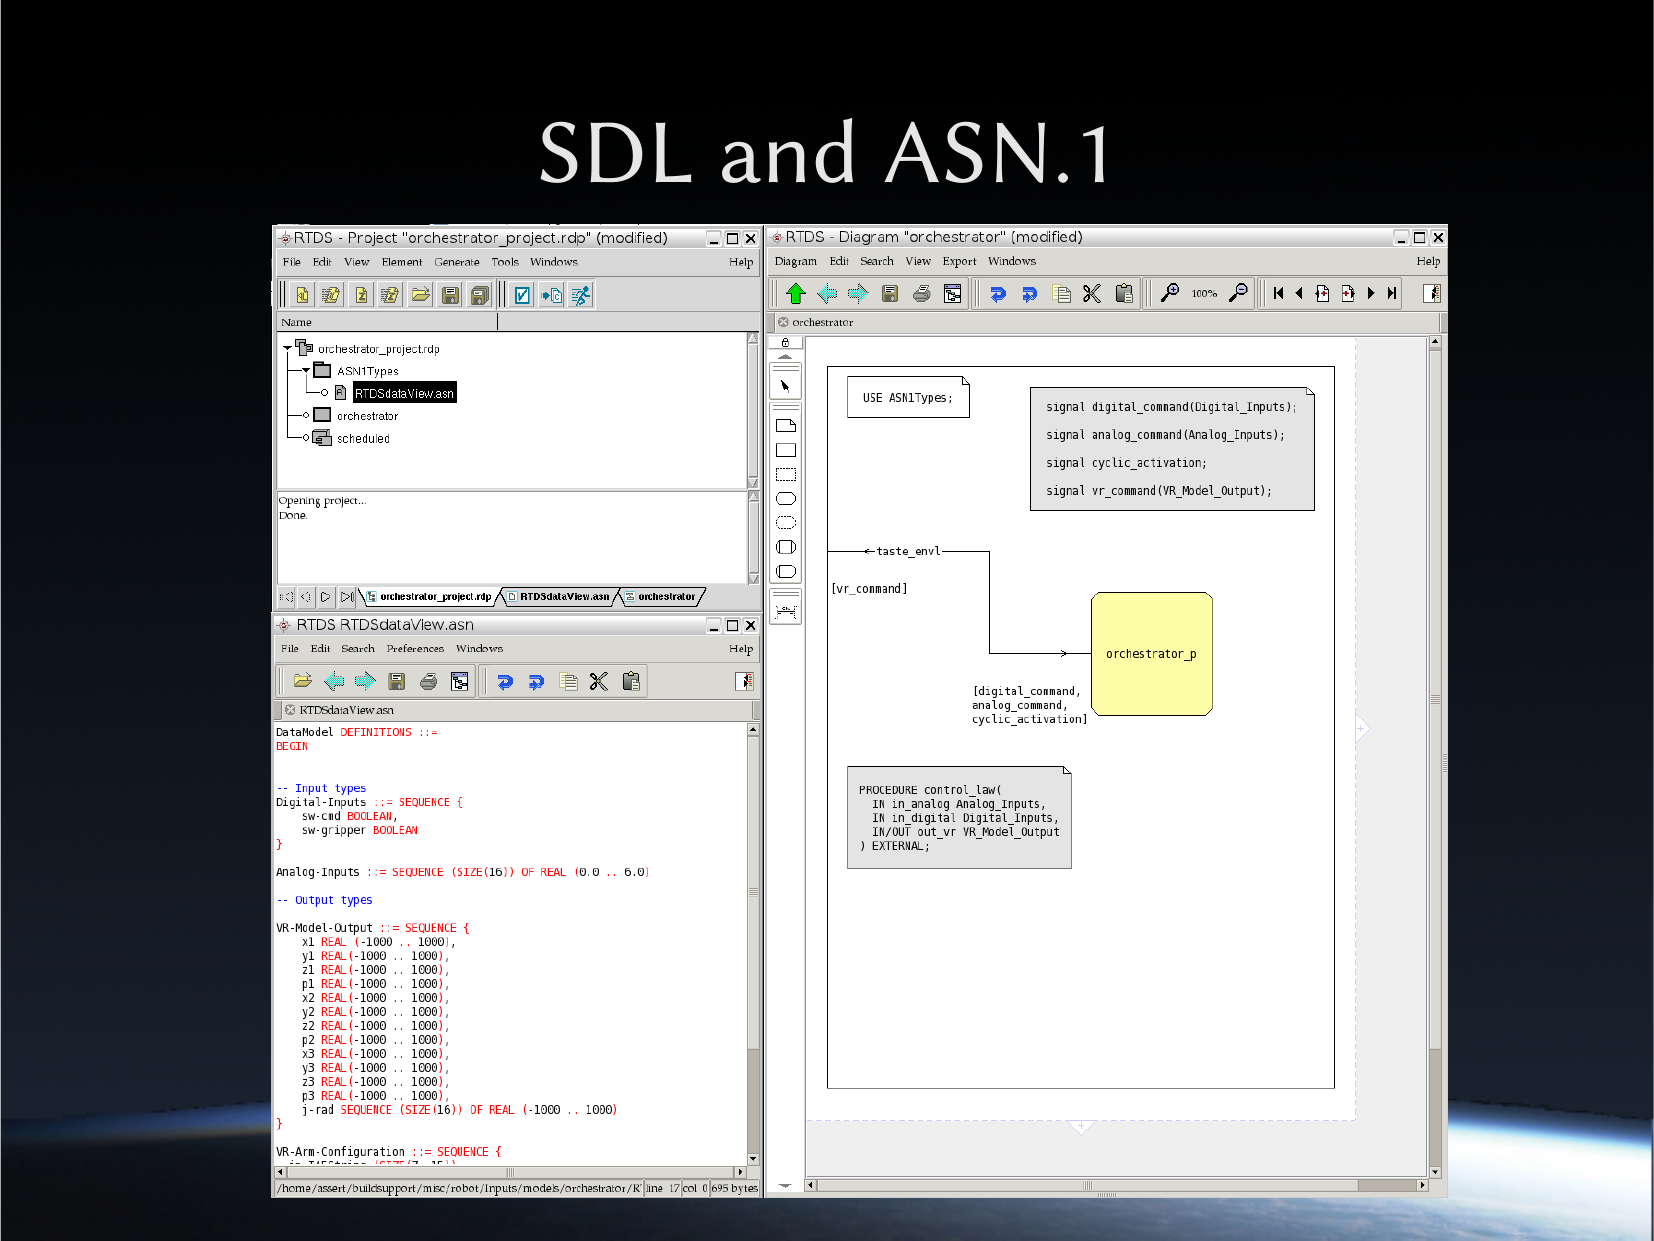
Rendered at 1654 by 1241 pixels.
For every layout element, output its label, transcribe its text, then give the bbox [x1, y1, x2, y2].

picture [0, 0, 1654, 1241]
title SDL and ASN.1 [82, 49, 1571, 257]
